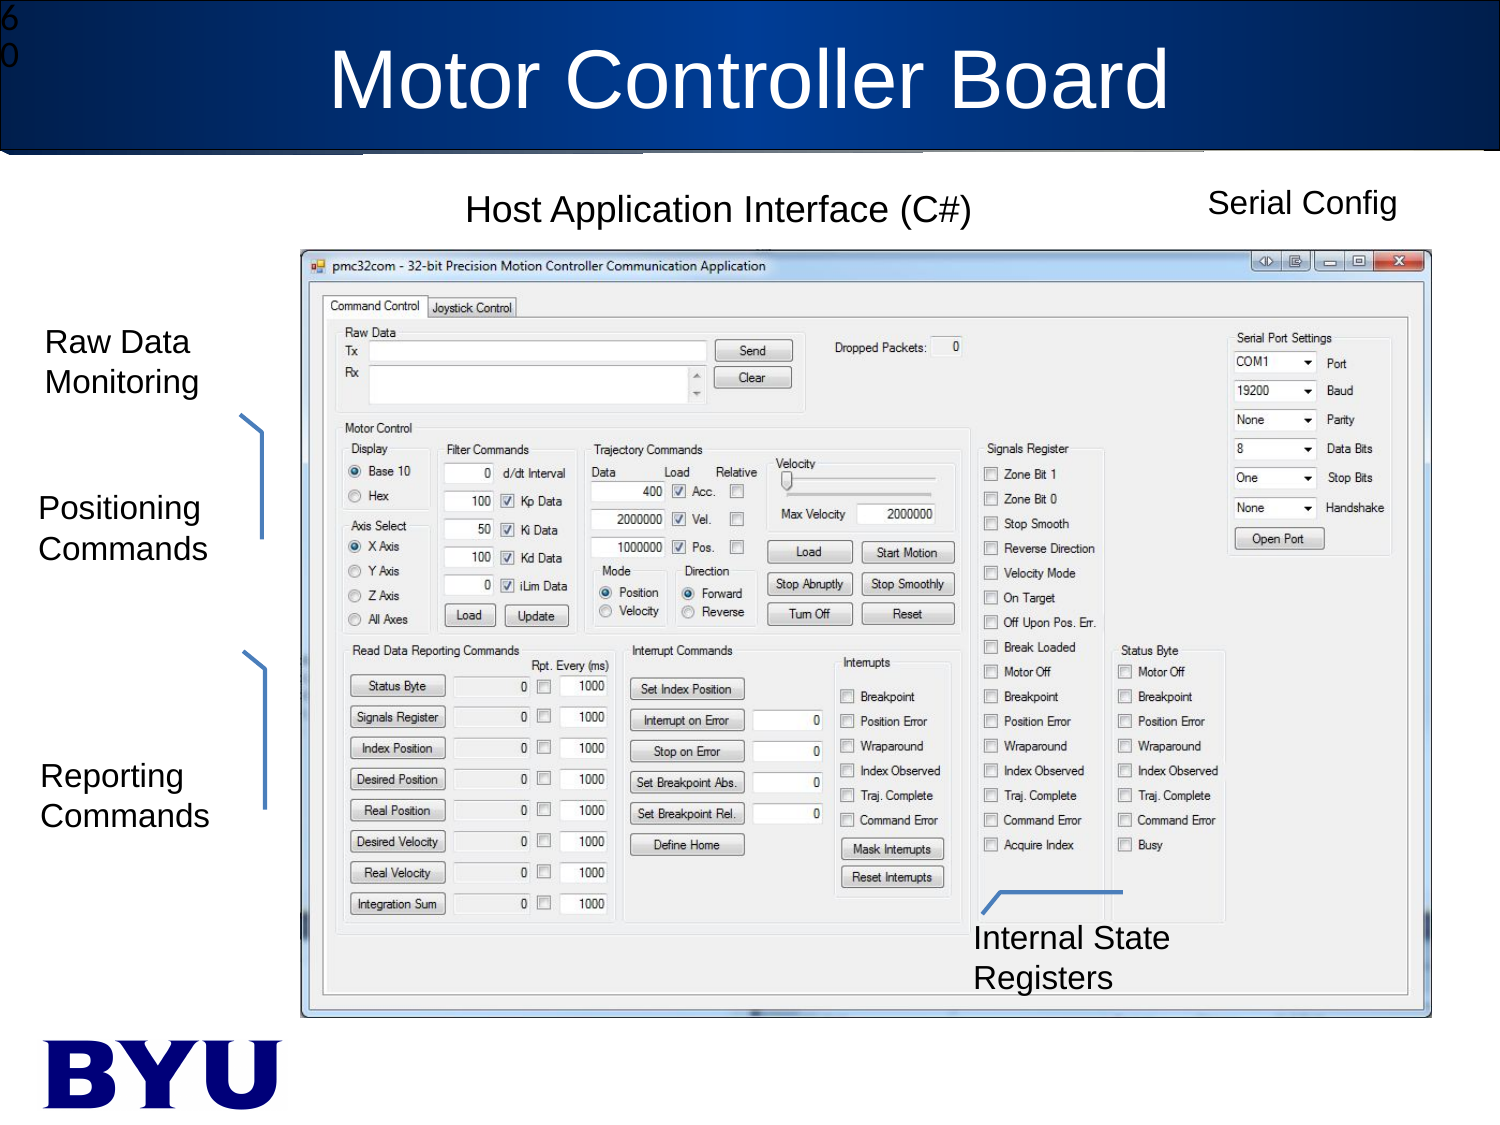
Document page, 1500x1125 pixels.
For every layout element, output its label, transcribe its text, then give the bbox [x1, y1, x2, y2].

text_box Reporting Commands [25, 749, 238, 838]
picture [37, 1039, 288, 1111]
text_box Host Application Interface (C#) [450, 170, 1100, 245]
text_box Raw Data Monitoring [29, 303, 244, 417]
text_box Internal State Registers [958, 912, 1234, 1000]
title Motor Controller Board [75, 0, 1425, 150]
text_box Serial Config [1192, 157, 1437, 245]
picture [300, 249, 1432, 1018]
text_box Positioning Commands [23, 482, 236, 571]
